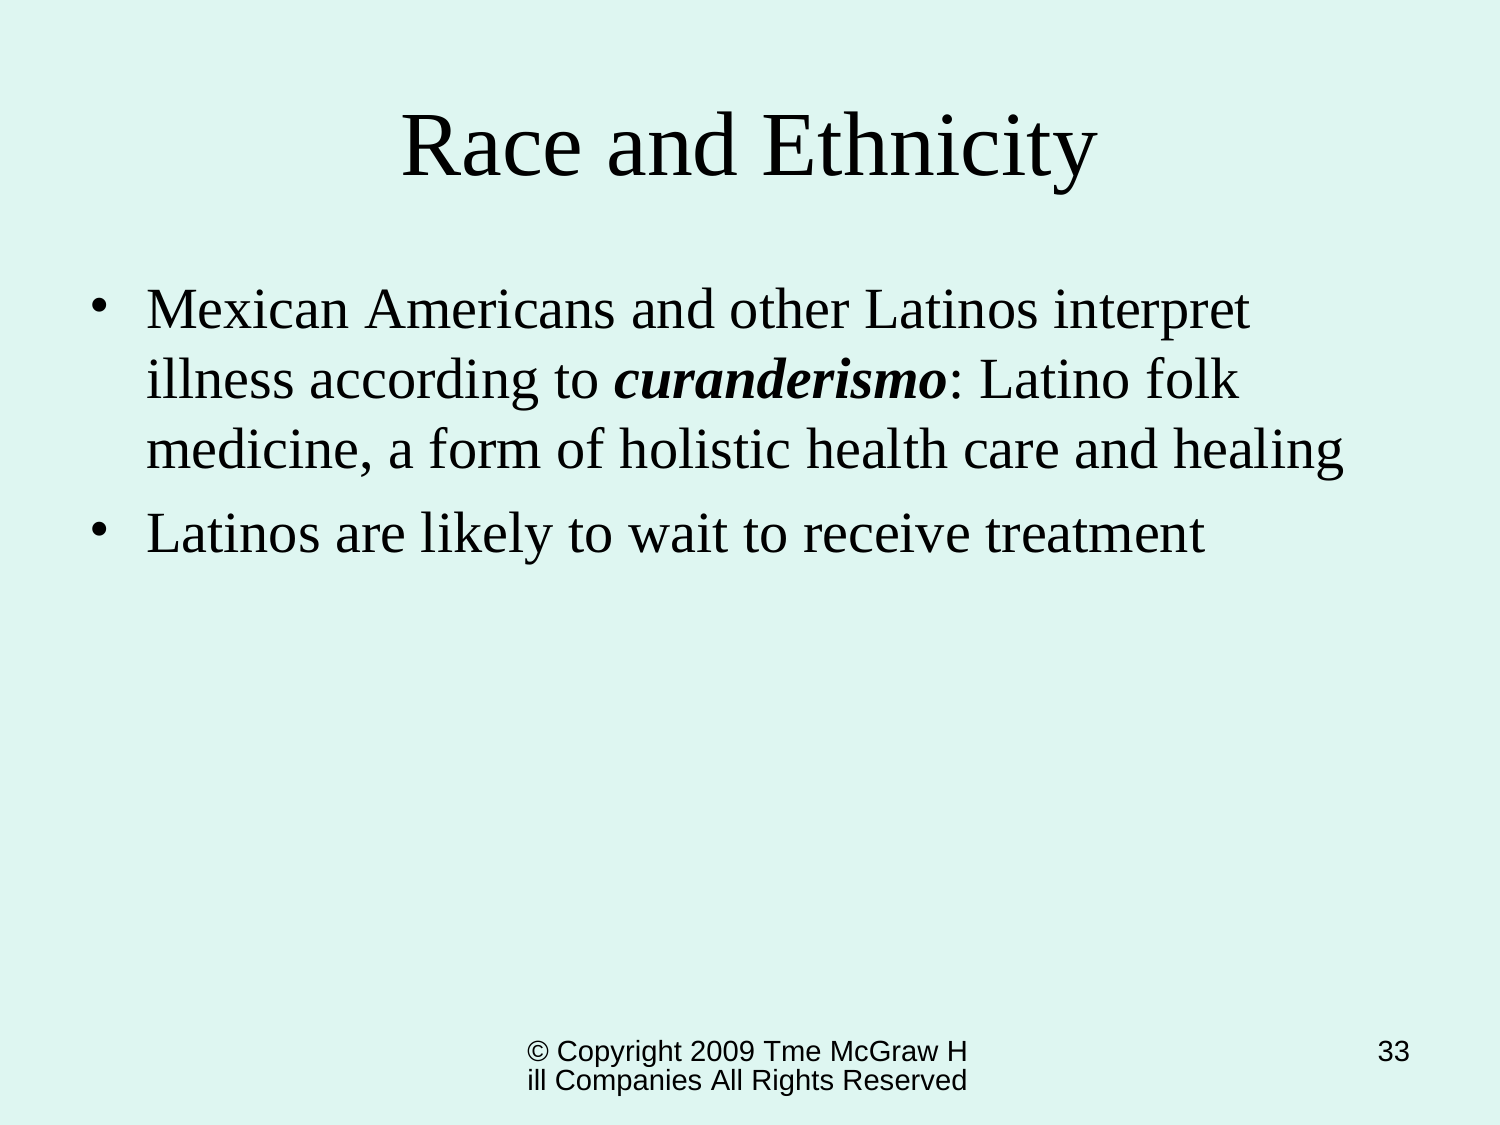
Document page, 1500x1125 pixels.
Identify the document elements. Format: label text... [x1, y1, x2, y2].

title Race and Ethnicity [75, 45, 1426, 233]
list Mexican Americans and other Latinos interpret illness according to curanderismo: Latino folk medicine, a form of holistic health care and healing Latinos are likely to wait to receive treatment [75, 262, 1426, 1005]
